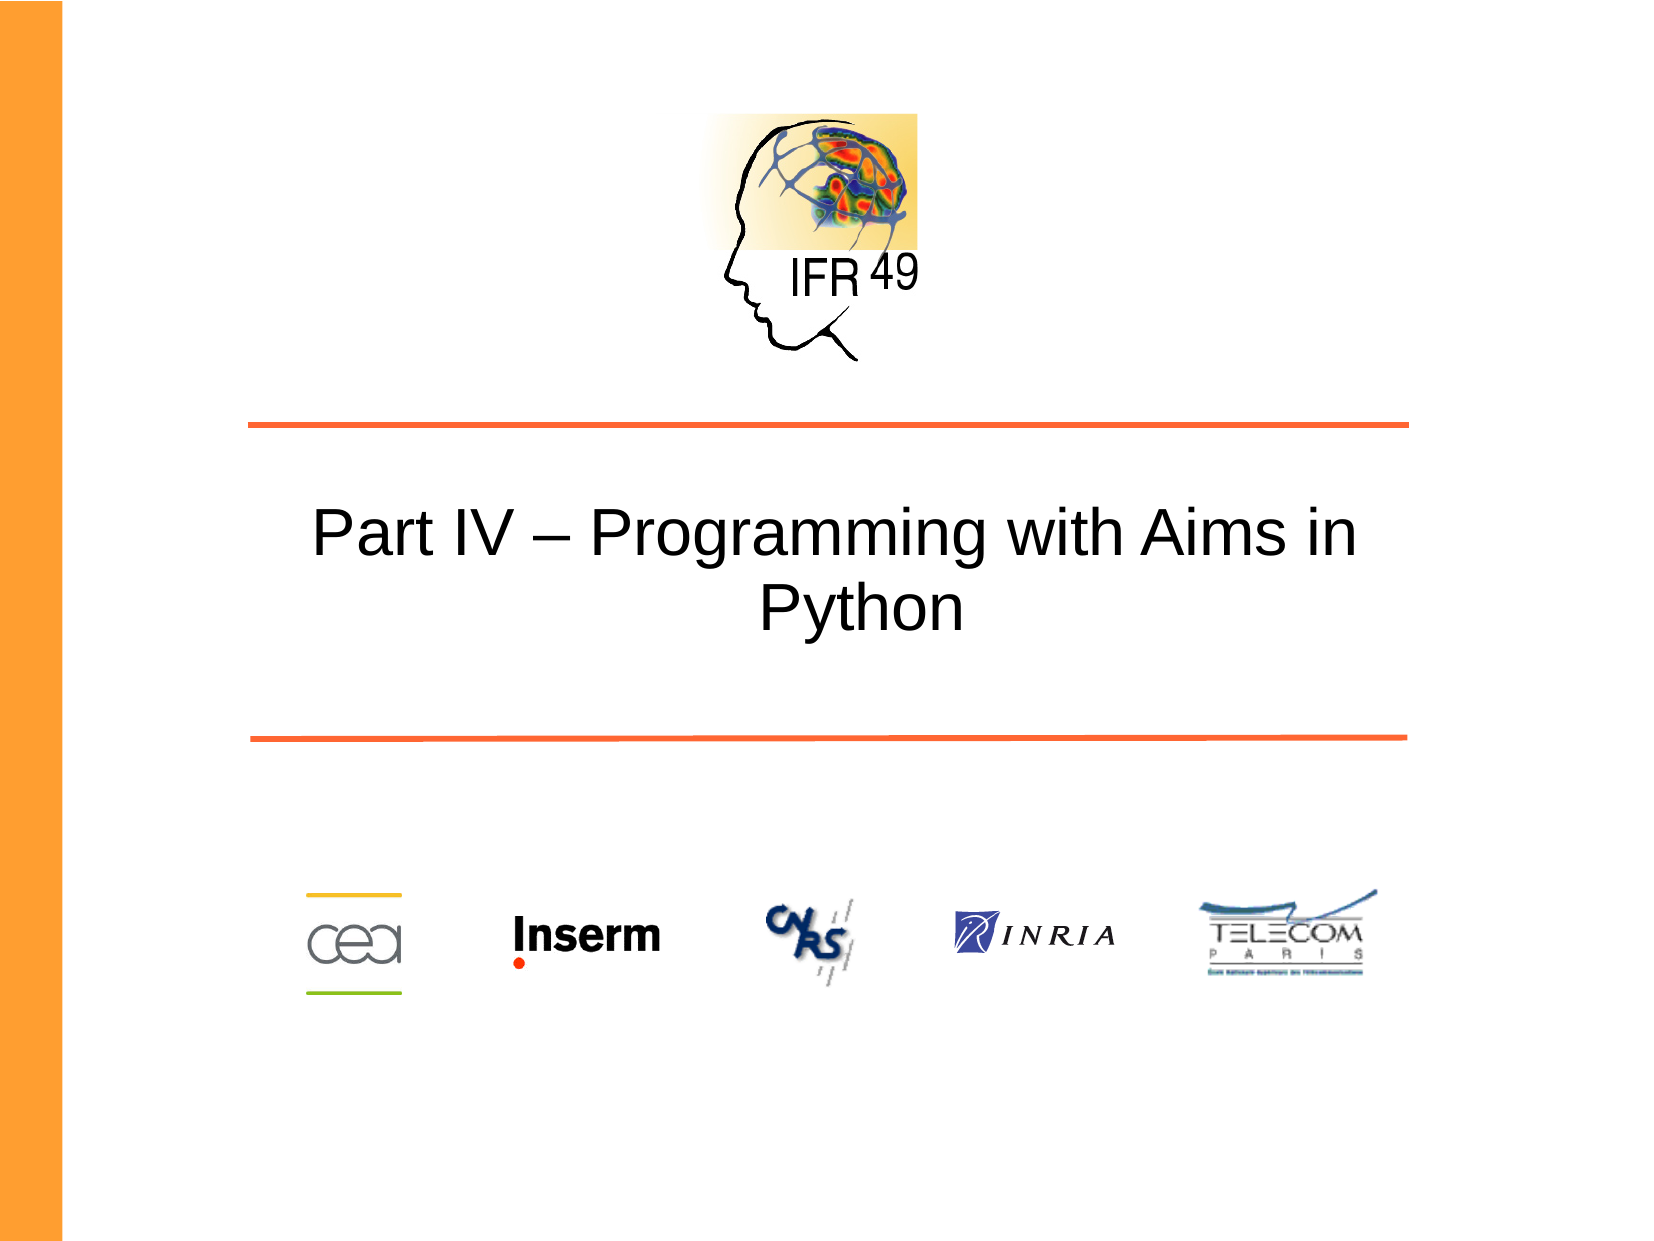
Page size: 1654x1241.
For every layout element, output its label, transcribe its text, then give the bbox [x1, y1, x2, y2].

picture [954, 910, 1115, 954]
picture [656, 105, 918, 401]
title Part IV – Programming with Aims in Python [236, 473, 1418, 666]
picture [1197, 882, 1380, 985]
picture [306, 893, 402, 995]
picture [513, 916, 662, 972]
picture [766, 898, 856, 988]
